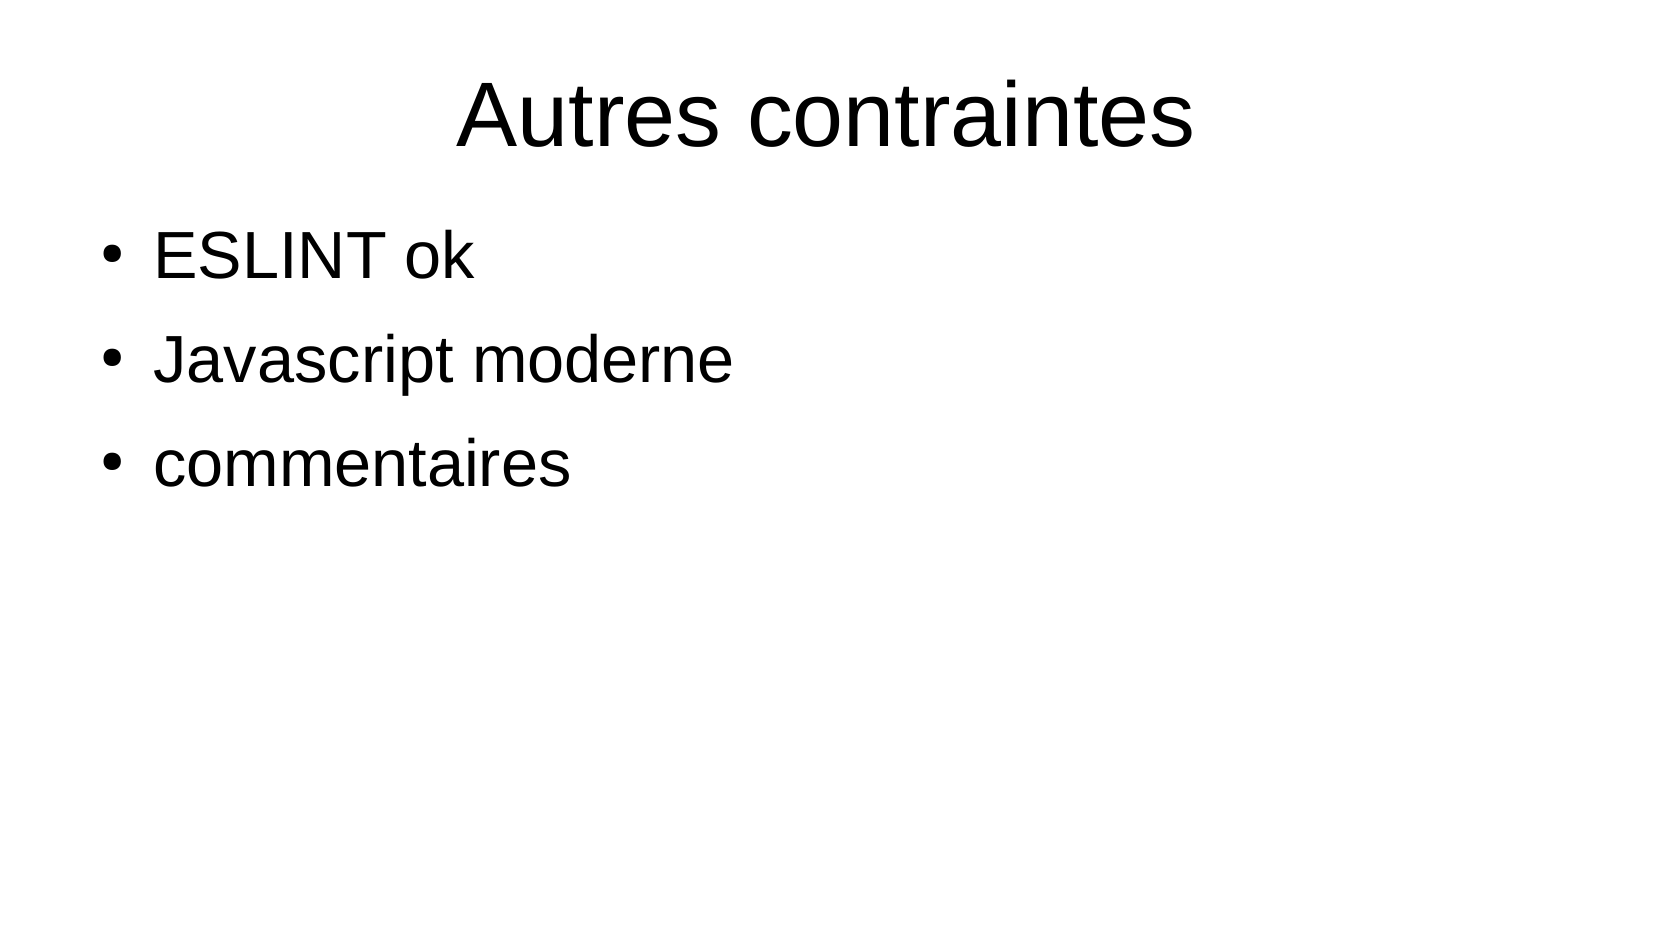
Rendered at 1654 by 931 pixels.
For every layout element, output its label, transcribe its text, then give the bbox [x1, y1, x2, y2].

list ESLINT ok Javascript moderne commentaires [82, 217, 1571, 758]
title Autres contraintes [82, 37, 1571, 193]
